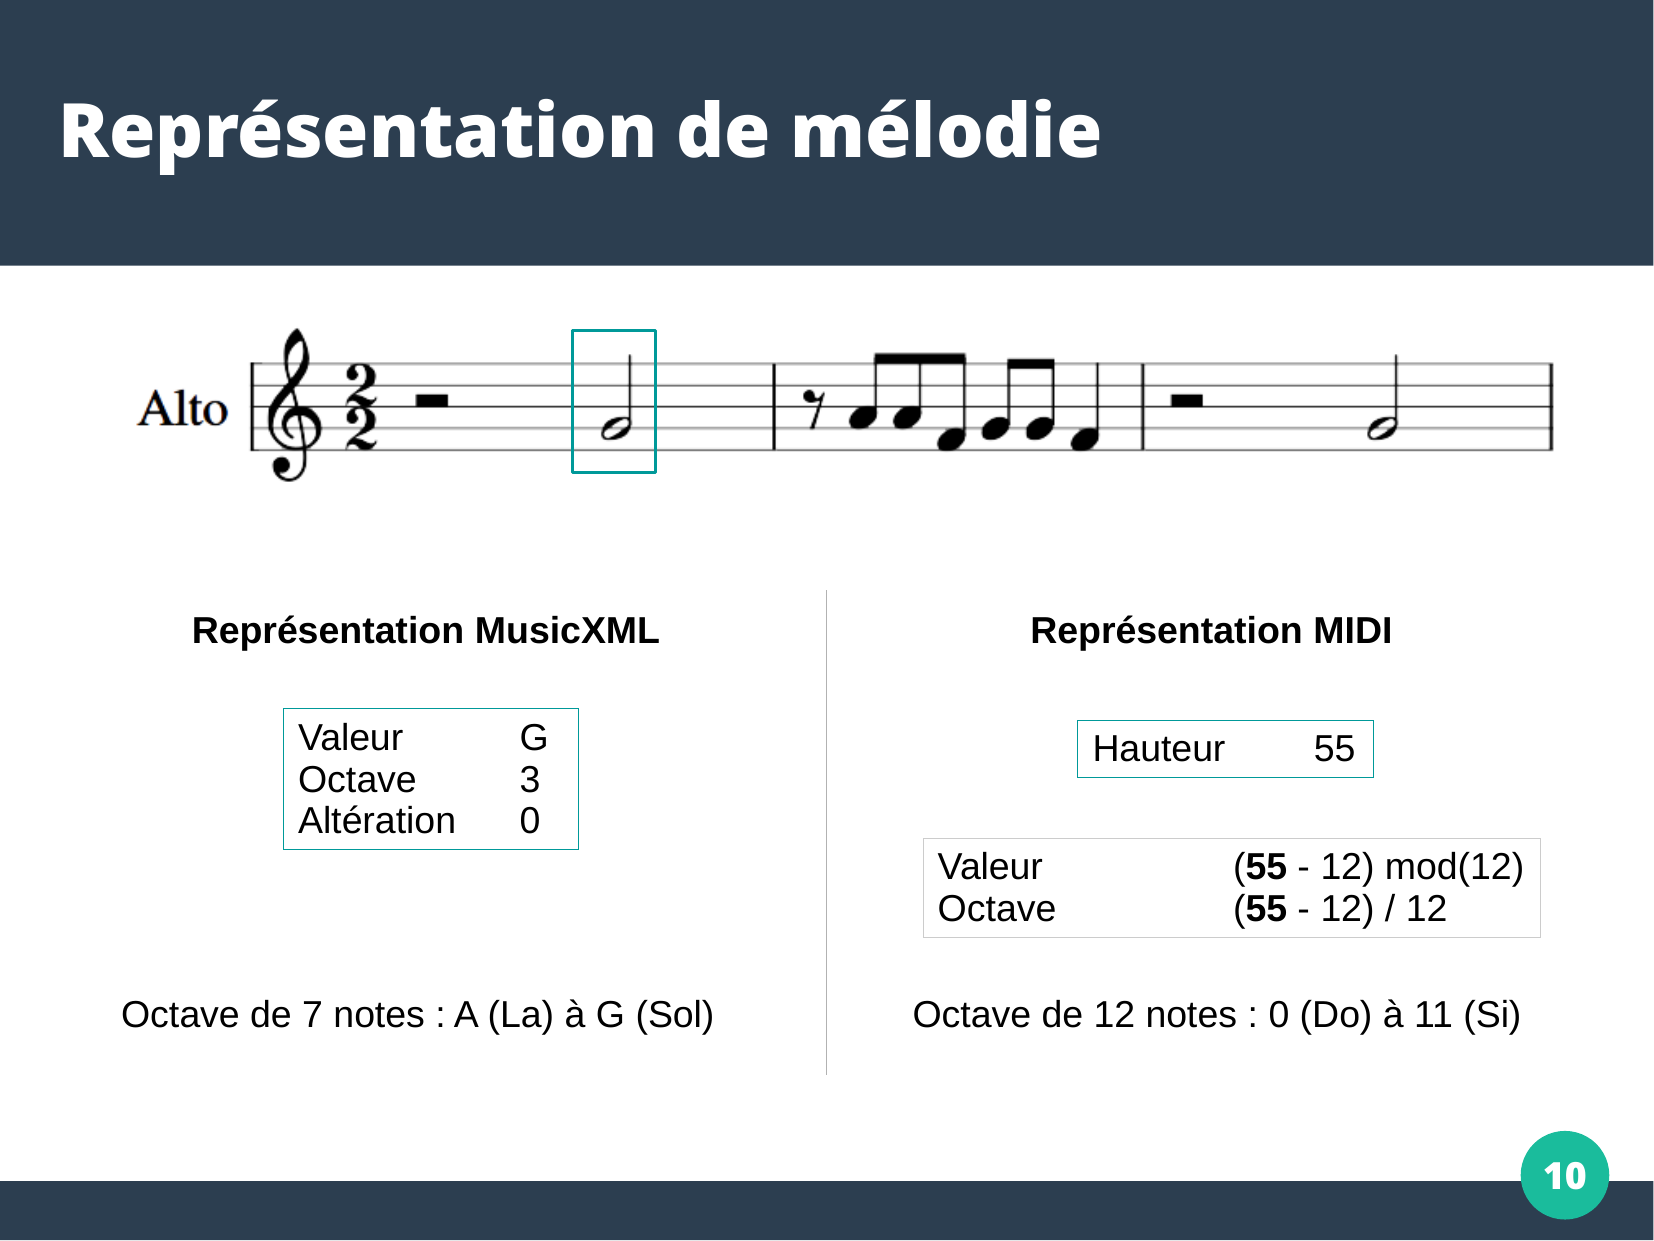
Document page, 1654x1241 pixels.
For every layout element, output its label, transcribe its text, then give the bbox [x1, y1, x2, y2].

text_box Hauteur 55 [1077, 720, 1374, 778]
title Représentation de mélodie [59, 49, 1595, 207]
text_box Valeur G Octave 3 Altération 0 [283, 708, 579, 850]
picture [88, 295, 1565, 519]
text_box Représentation MIDI [1015, 602, 1441, 660]
text_box Octave de 12 notes : 0 (Do) à 11 (Si) [897, 986, 1560, 1044]
text_box Représentation MusicXML [177, 602, 697, 660]
text_box Octave de 7 notes : A (La) à G (Sol) [106, 986, 745, 1044]
text_box Valeur (55 - 12) mod(12) Octave (55 - 12) / 12 [923, 838, 1541, 938]
